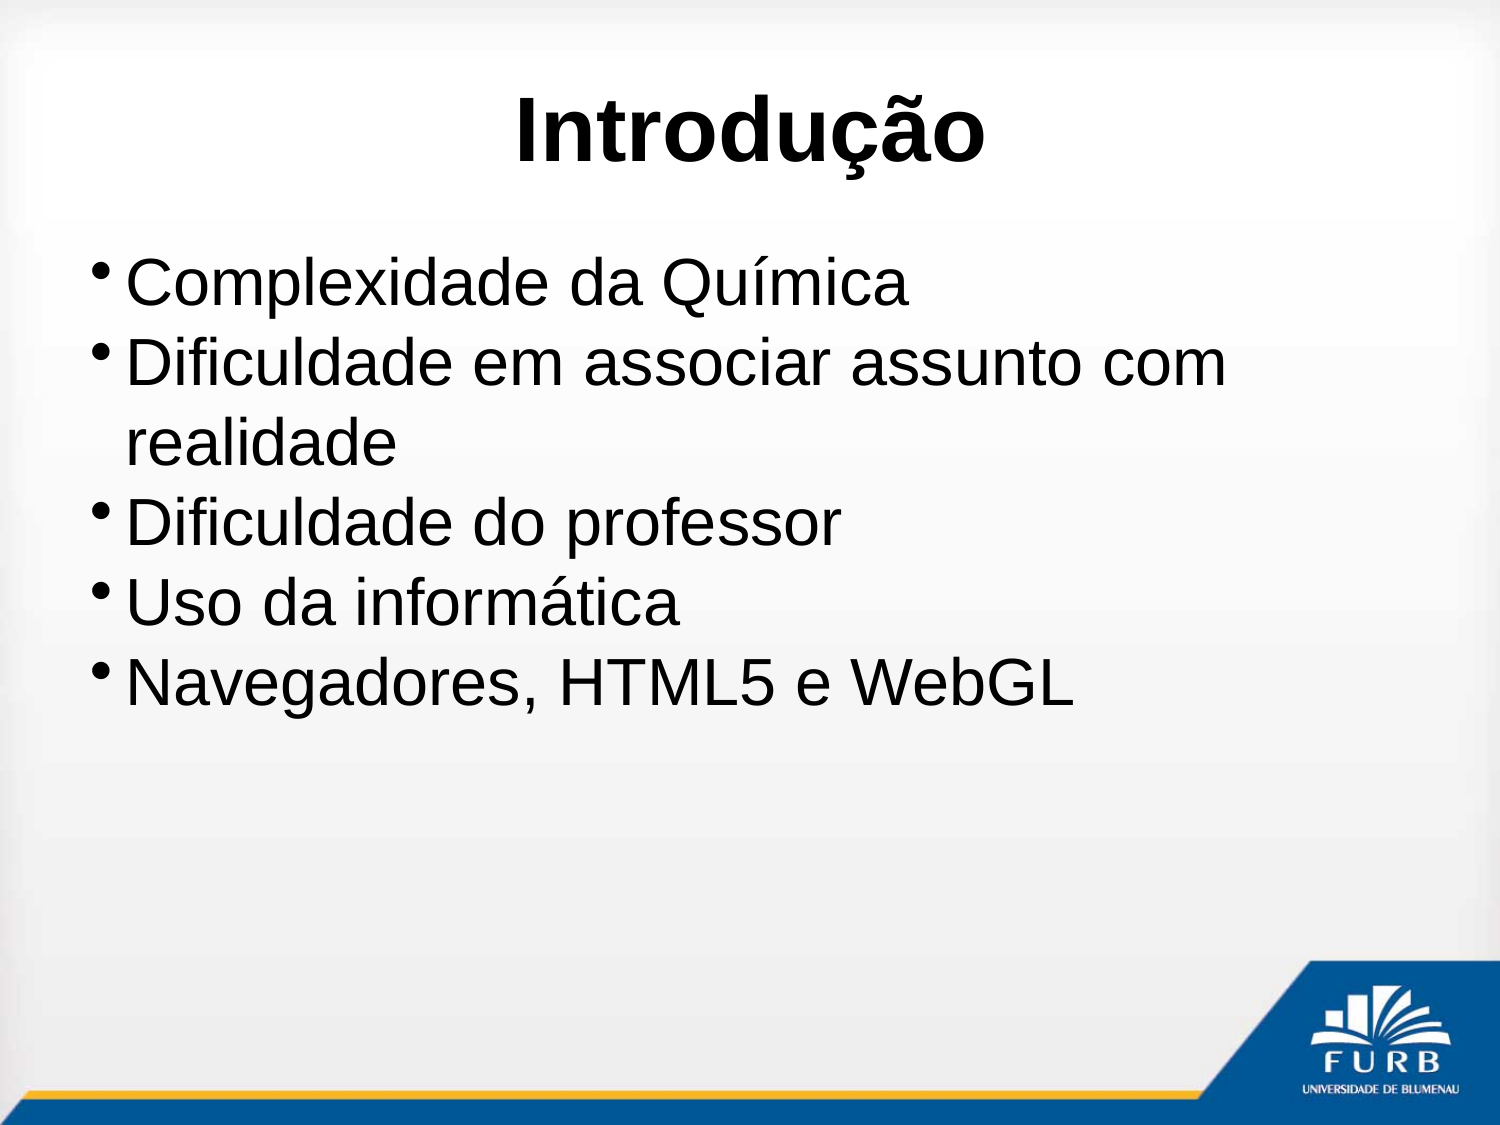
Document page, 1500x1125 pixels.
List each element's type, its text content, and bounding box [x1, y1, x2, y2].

picture [0, 0, 1500, 1125]
text_box Complexidade da Química Dificuldade em associar assunto com realidade Dificuldade do professor Uso da informática Navegadores, HTML5 e WebGL [74, 231, 1425, 1000]
text_box Introdução [76, 30, 1427, 219]
